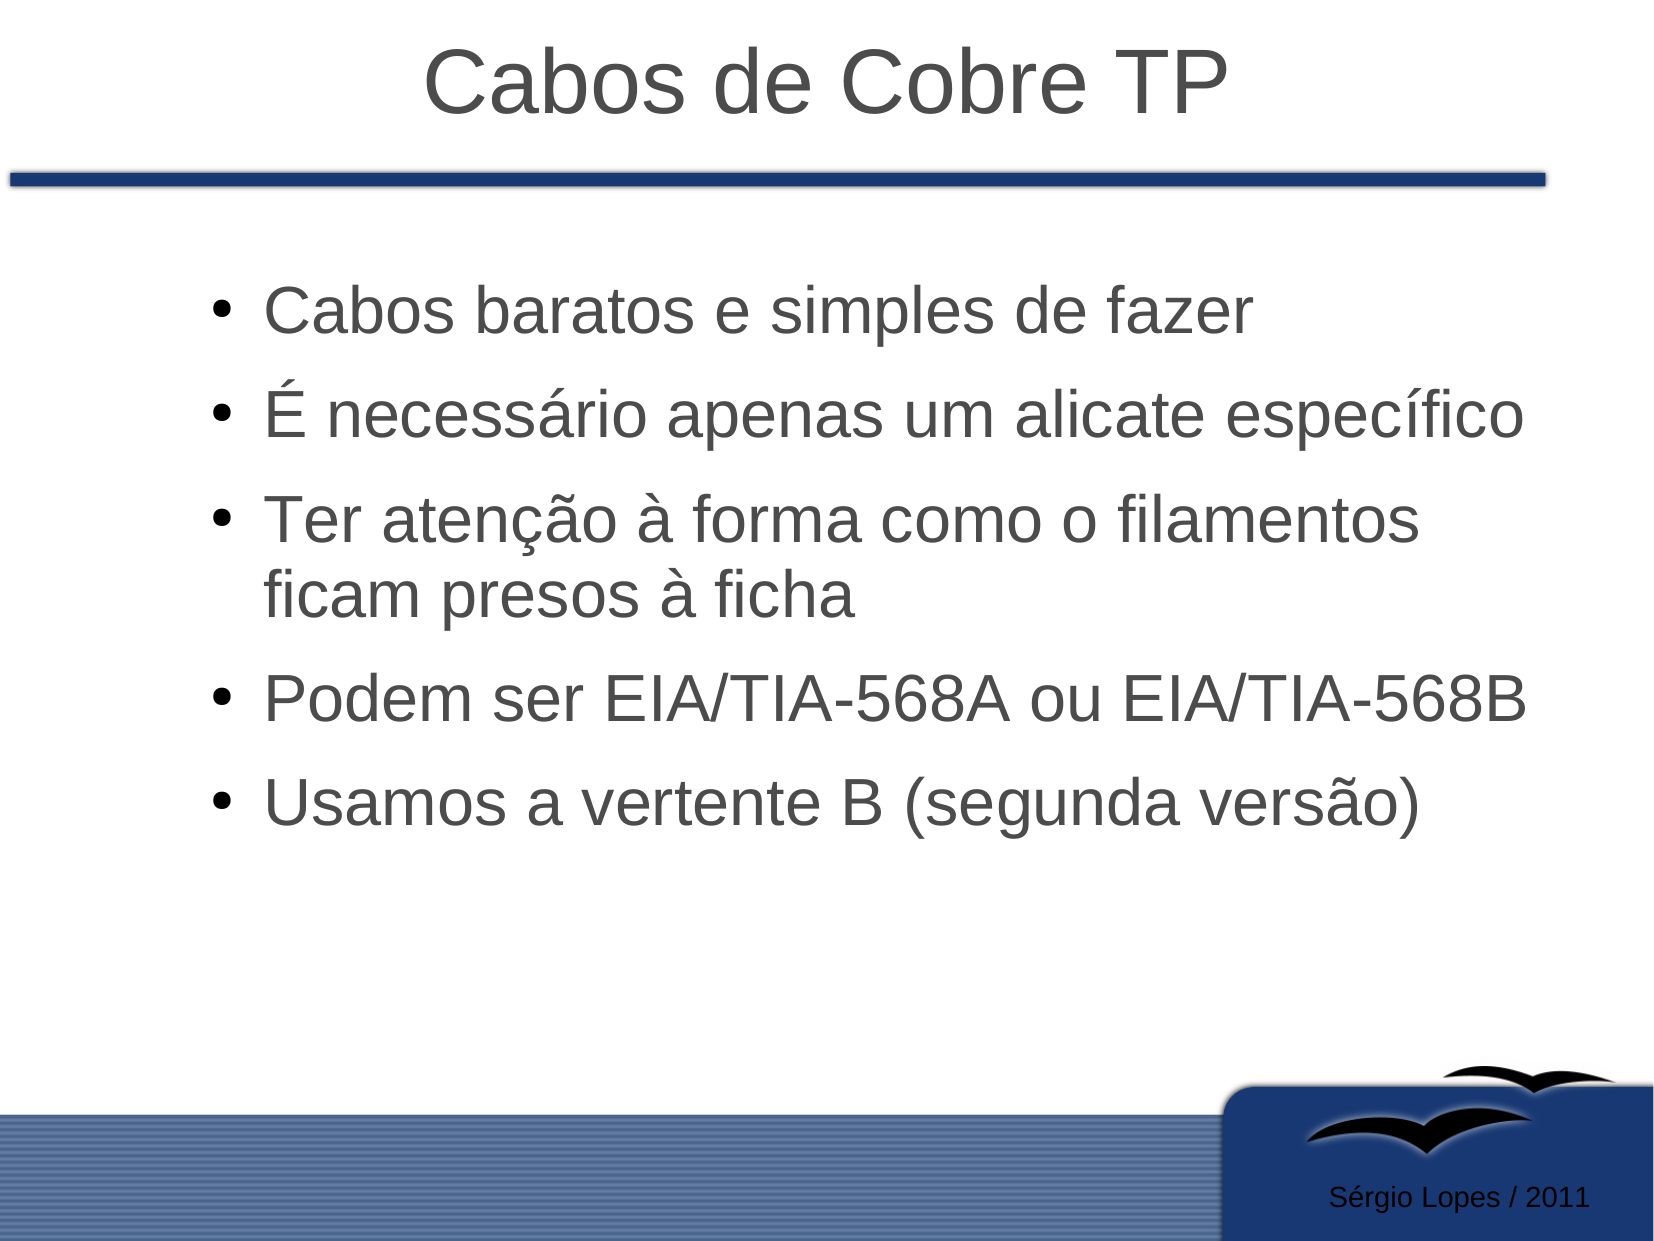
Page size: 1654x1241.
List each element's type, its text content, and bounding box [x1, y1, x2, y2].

list Cabos baratos e simples de fazer É necessário apenas um alicate específico Ter atenção à forma como o filamentos ficam presos à ficha Podem ser EIA/TIA-568A ou EIA/TIA-568B Usamos a vertente B (segunda versão) [121, 273, 1534, 1056]
title Cabos de Cobre TP [121, 0, 1534, 164]
picture [0, 0, 1654, 1241]
text_box Sérgio Lopes / 2011 [1328, 1181, 1588, 1214]
